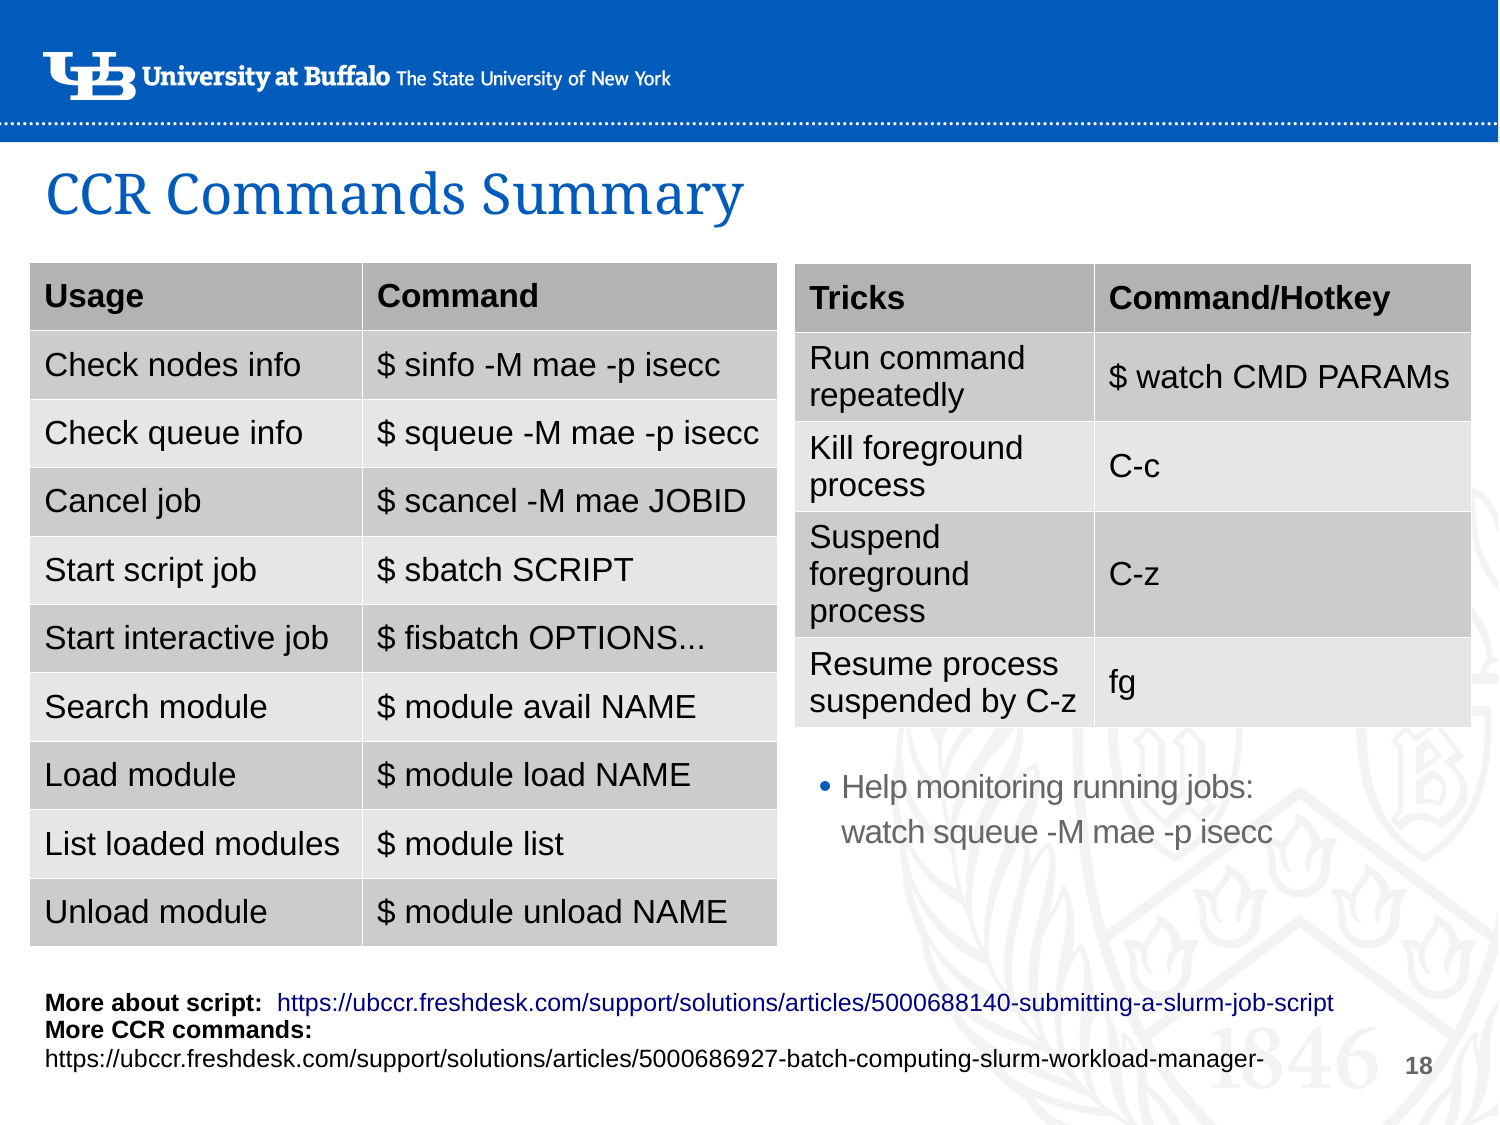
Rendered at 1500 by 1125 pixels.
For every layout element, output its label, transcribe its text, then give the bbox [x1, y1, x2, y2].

table_cell Unload module [30, 879, 362, 946]
table_cell $ watch CMD PARAMs [1095, 333, 1471, 421]
table_header Tricks [795, 264, 1094, 332]
table_cell Load module [30, 742, 362, 809]
table_header Command/Hotkey [1095, 264, 1471, 332]
table_header Usage [30, 263, 362, 330]
table_header Command [363, 263, 777, 330]
table_cell $ module load NAME [363, 742, 777, 809]
table_cell $ module list [363, 810, 777, 878]
table_cell $ module avail NAME [363, 673, 777, 741]
table_cell Suspend foreground process [795, 512, 1094, 637]
table_cell List loaded modules [30, 810, 362, 878]
table_cell Search module [30, 673, 362, 741]
table_cell $ scancel -M mae JOBID [363, 468, 777, 536]
list Help monitoring running jobs: watch squeue -M mae -p isecc [789, 765, 1347, 871]
table_cell Check queue info [30, 400, 362, 467]
table_cell C-z [1095, 512, 1471, 637]
text_box More about script: https://ubccr.freshdesk.com/support/solutions/articles/5000688140-submitting-a-slurm-job-script More CCR commands: https://ubccr.freshdesk.com/support/solutions/articles/5000686927-batch-computing-slurm-workload-manager- [30, 980, 1426, 1086]
table_cell $ sinfo -M mae -p isecc [363, 331, 777, 399]
table_cell Start interactive job [30, 605, 362, 672]
table_cell Resume process suspended by C-z [795, 638, 1094, 727]
table_cell $ fisbatch OPTIONS... [363, 605, 777, 672]
table_cell fg [1095, 638, 1471, 727]
table_cell Check nodes info [30, 331, 362, 399]
table_cell Kill foreground process [795, 422, 1094, 511]
table_cell $ squeue -M mae -p isecc [363, 400, 777, 467]
table_cell $ sbatch SCRIPT [363, 537, 777, 604]
picture [0, 0, 1499, 1125]
table_cell Run command repeatedly [795, 333, 1094, 421]
table_cell Cancel job [30, 468, 362, 536]
table_cell C-c [1095, 422, 1471, 511]
title CCR Commands Summary [30, 153, 841, 233]
table_cell $ module unload NAME [363, 879, 777, 946]
table_cell Start script job [30, 537, 362, 604]
